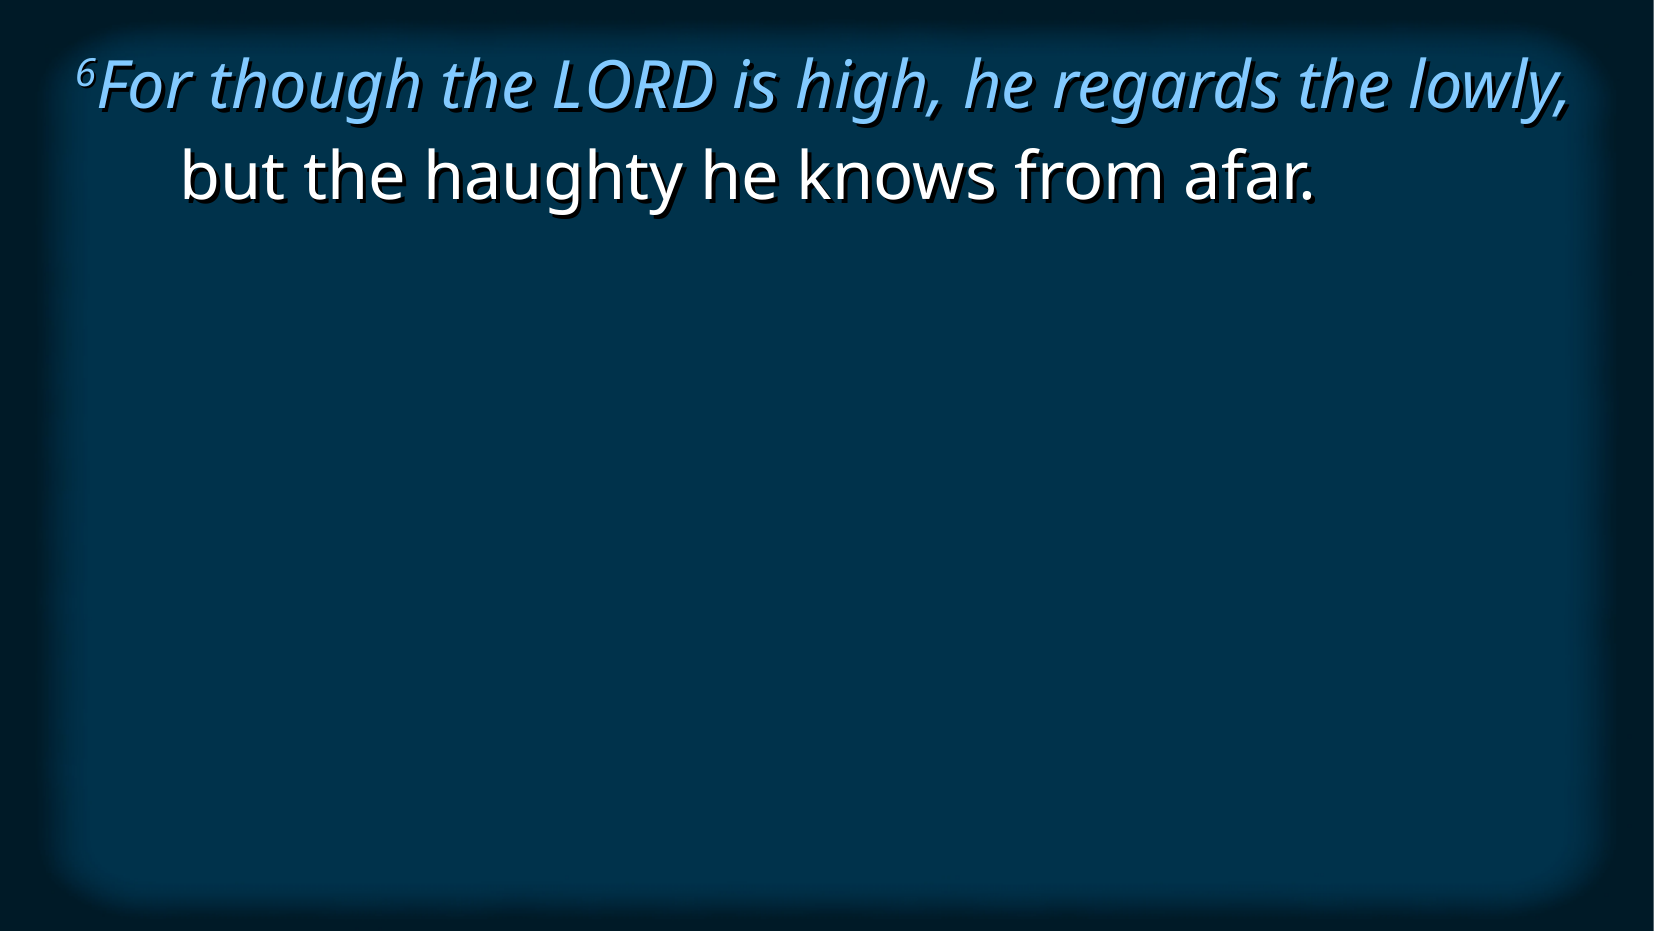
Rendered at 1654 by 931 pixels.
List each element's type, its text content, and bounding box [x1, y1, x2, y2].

text_box 6For though the LORD is high, he regards the lowly, but the haughty he knows from afar. [60, 30, 1591, 241]
picture [0, 0, 1654, 931]
